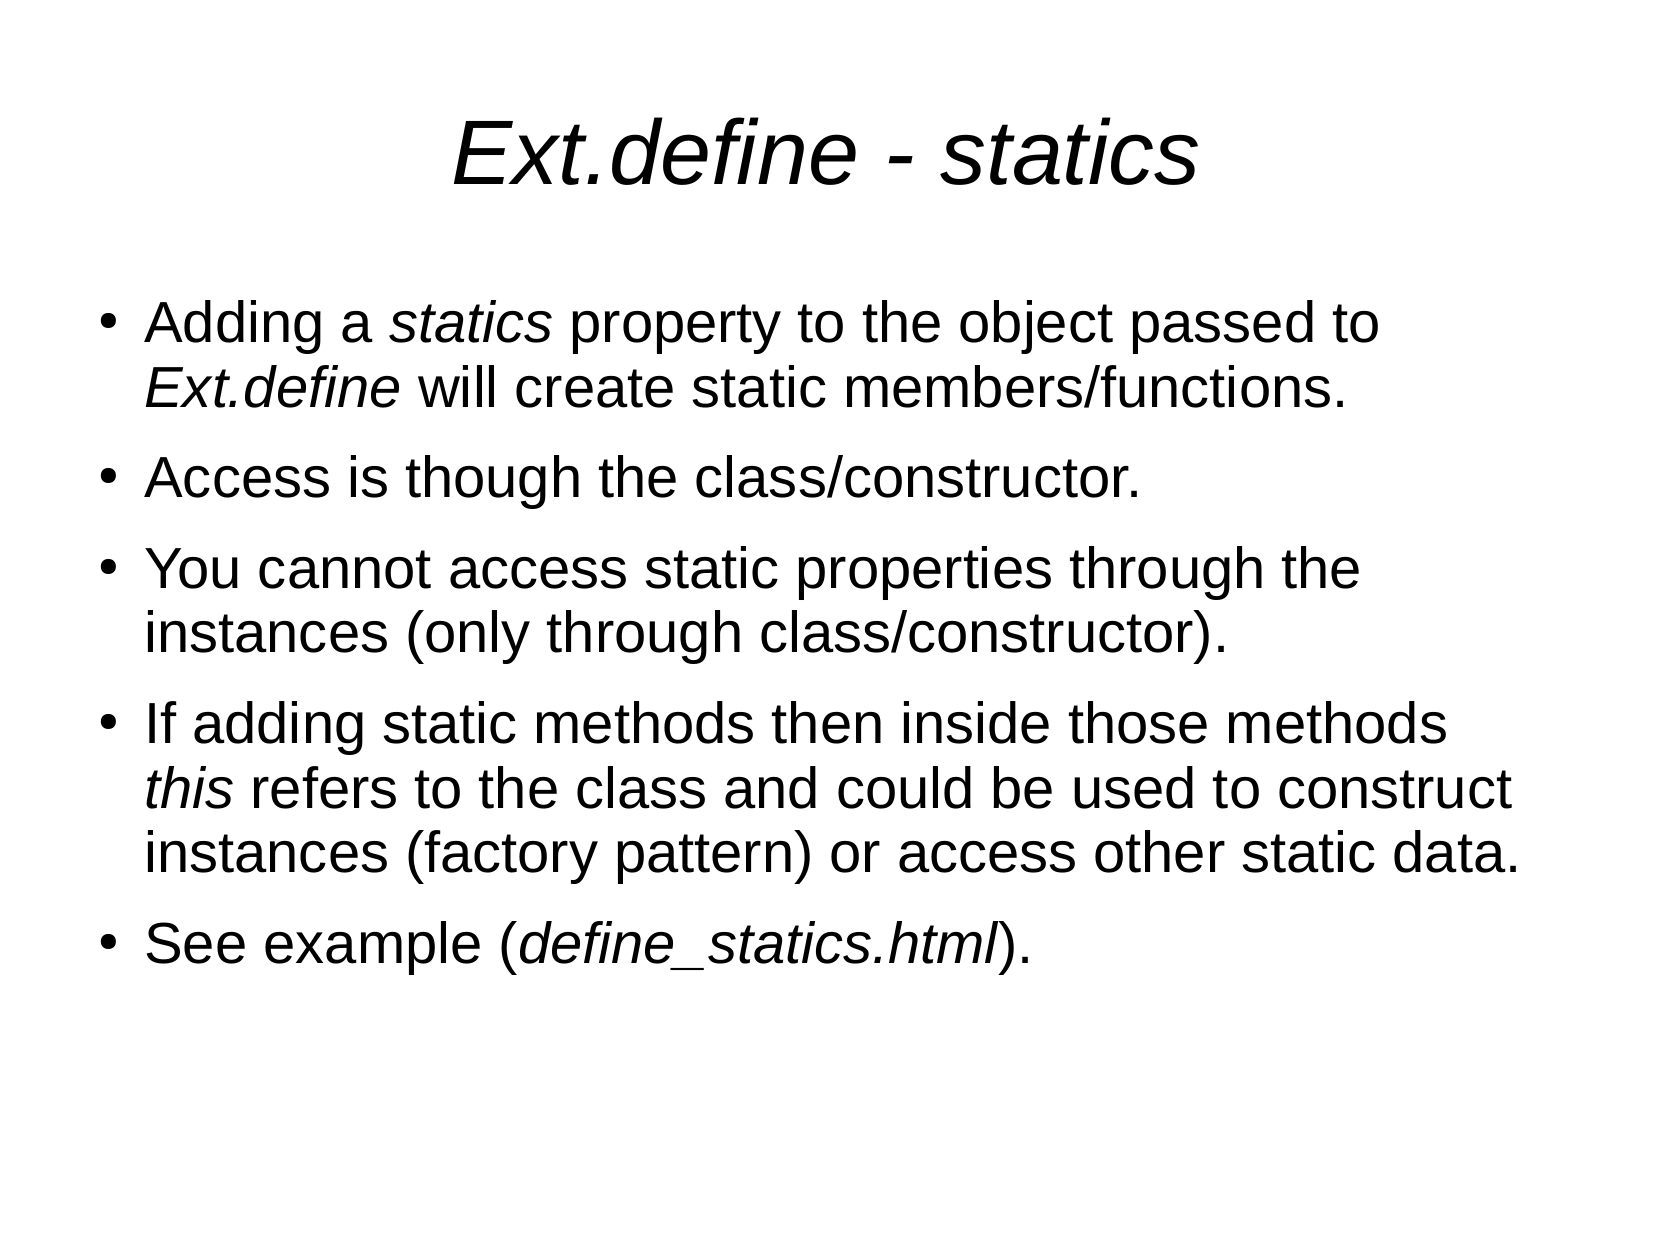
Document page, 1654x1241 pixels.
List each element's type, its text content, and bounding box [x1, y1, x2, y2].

title Ext.define - statics [82, 49, 1571, 257]
list Adding a statics property to the object passed to Ext.define will create static members/functions. Access is though the class/constructor. You cannot access static properties through the instances (only through class/constructor). If adding static methods then inside those methods this refers to the class and could be used to construct instances (factory pattern) or access other static data. See example (define_statics.html). [82, 290, 1538, 1010]
